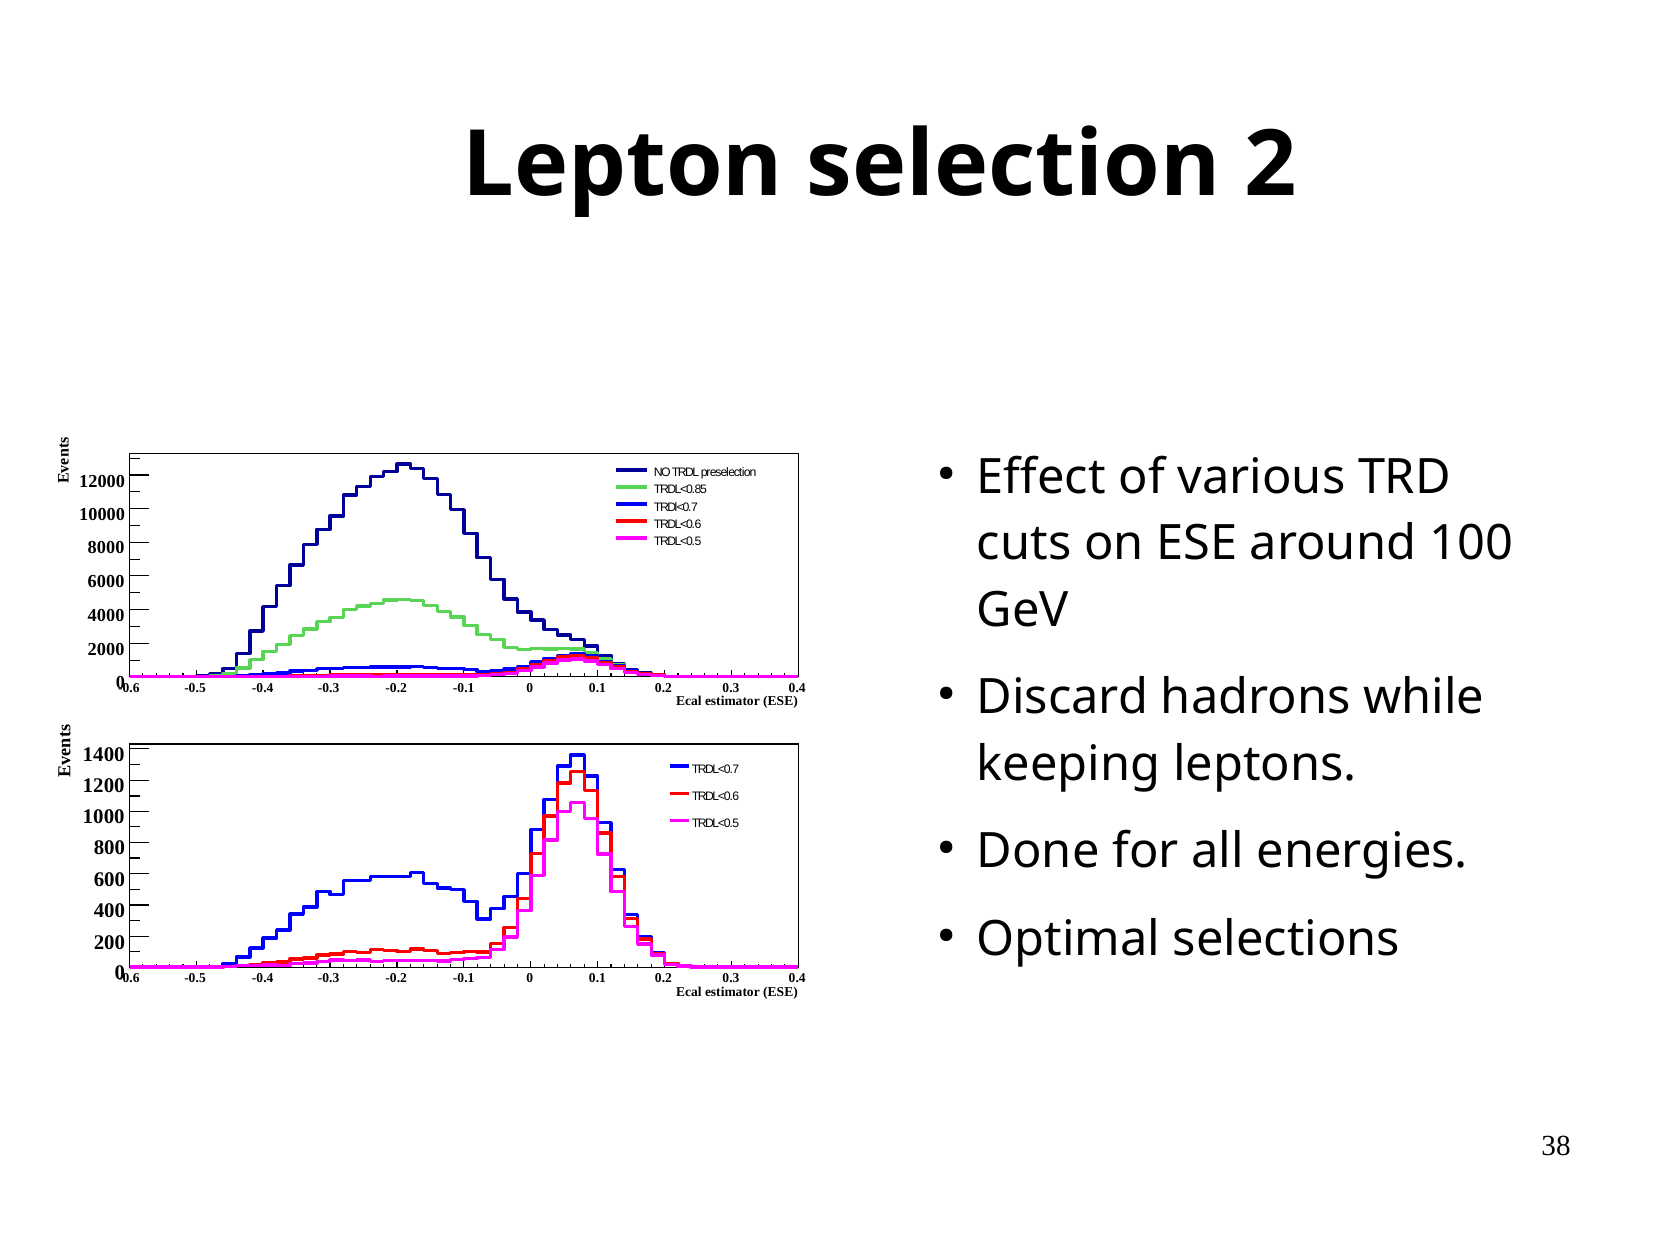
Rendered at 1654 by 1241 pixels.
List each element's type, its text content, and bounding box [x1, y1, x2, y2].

chart [37, 420, 896, 1011]
title Lepton selection 2 [135, 56, 1625, 264]
list Effect of various TRD cuts on ESE around 100 GeV Discard hadrons while keeping leptons. Done for all energies. Optimal selections [925, 441, 1542, 975]
